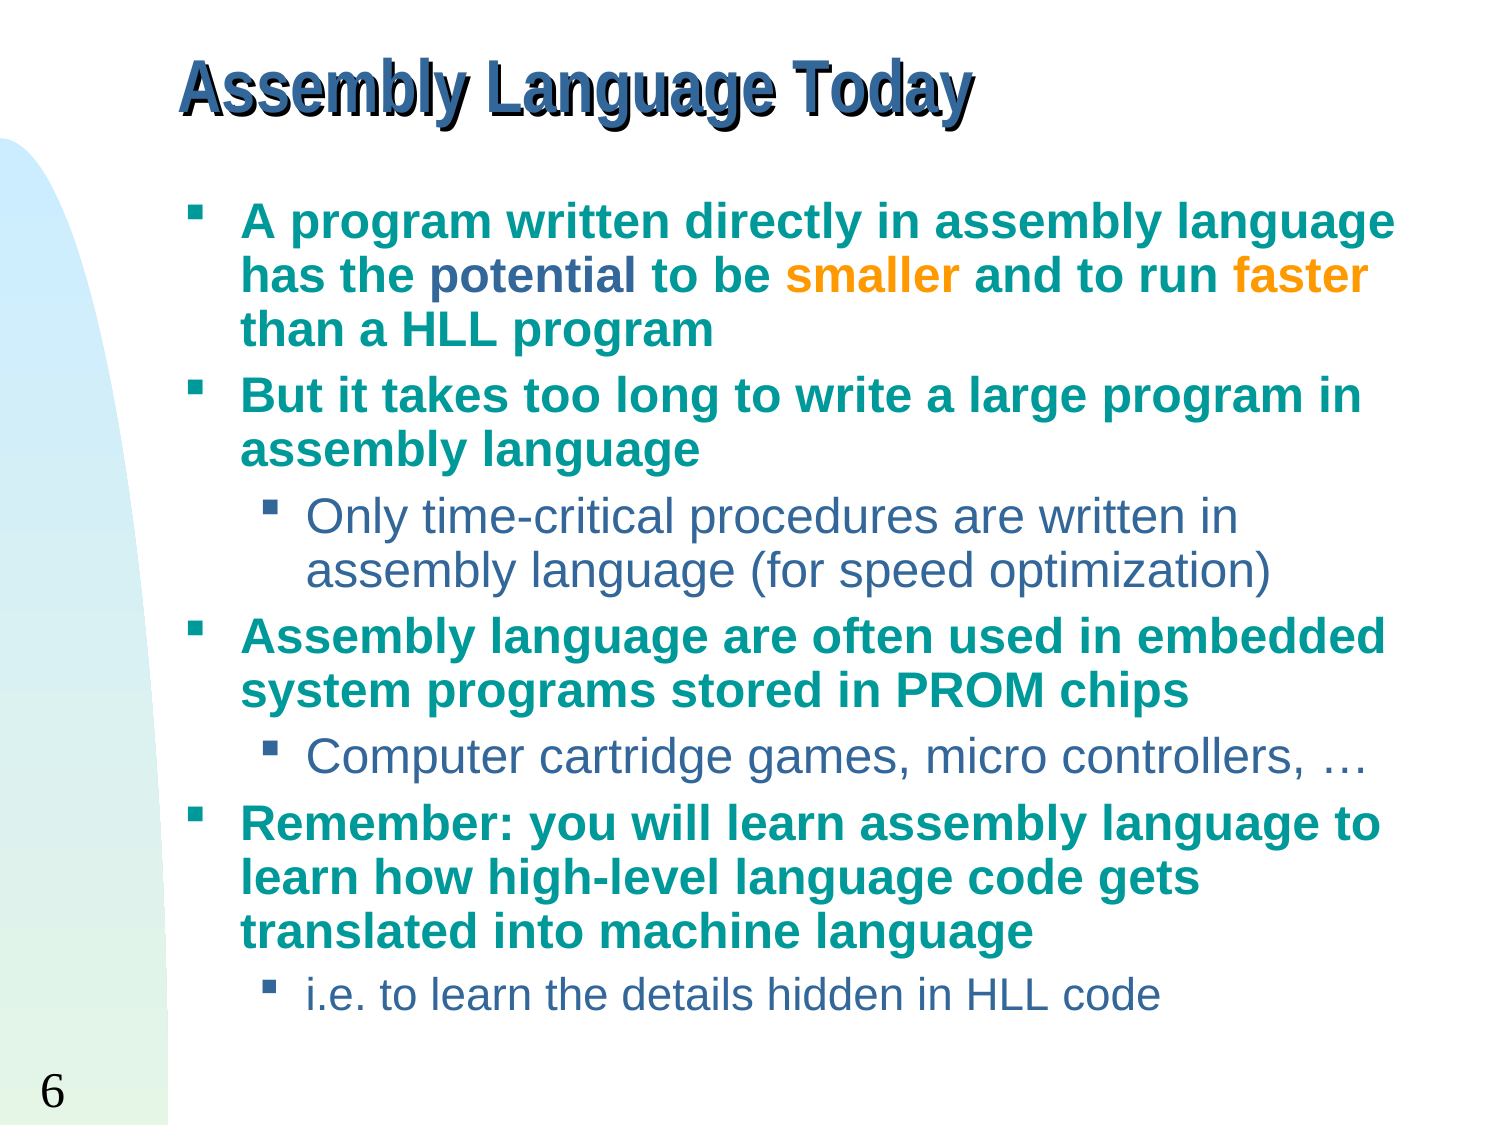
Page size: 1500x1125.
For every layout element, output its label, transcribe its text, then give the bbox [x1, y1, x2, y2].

title Assembly Language Today [162, 24, 1456, 163]
list A program written directly in assembly language has the potential to be smaller and to run faster than a HLL program But it takes too long to write a large program in assembly language Only time-critical procedures are written in assembly language (for speed optimization) Assembly language are often used in embedded system programs stored in PROM chips Computer cartridge games, micro controllers, … Remember: you will learn assembly language to learn how high-level language code gets translated into machine language i.e. to learn the details hidden in HLL code [168, 187, 1463, 1075]
